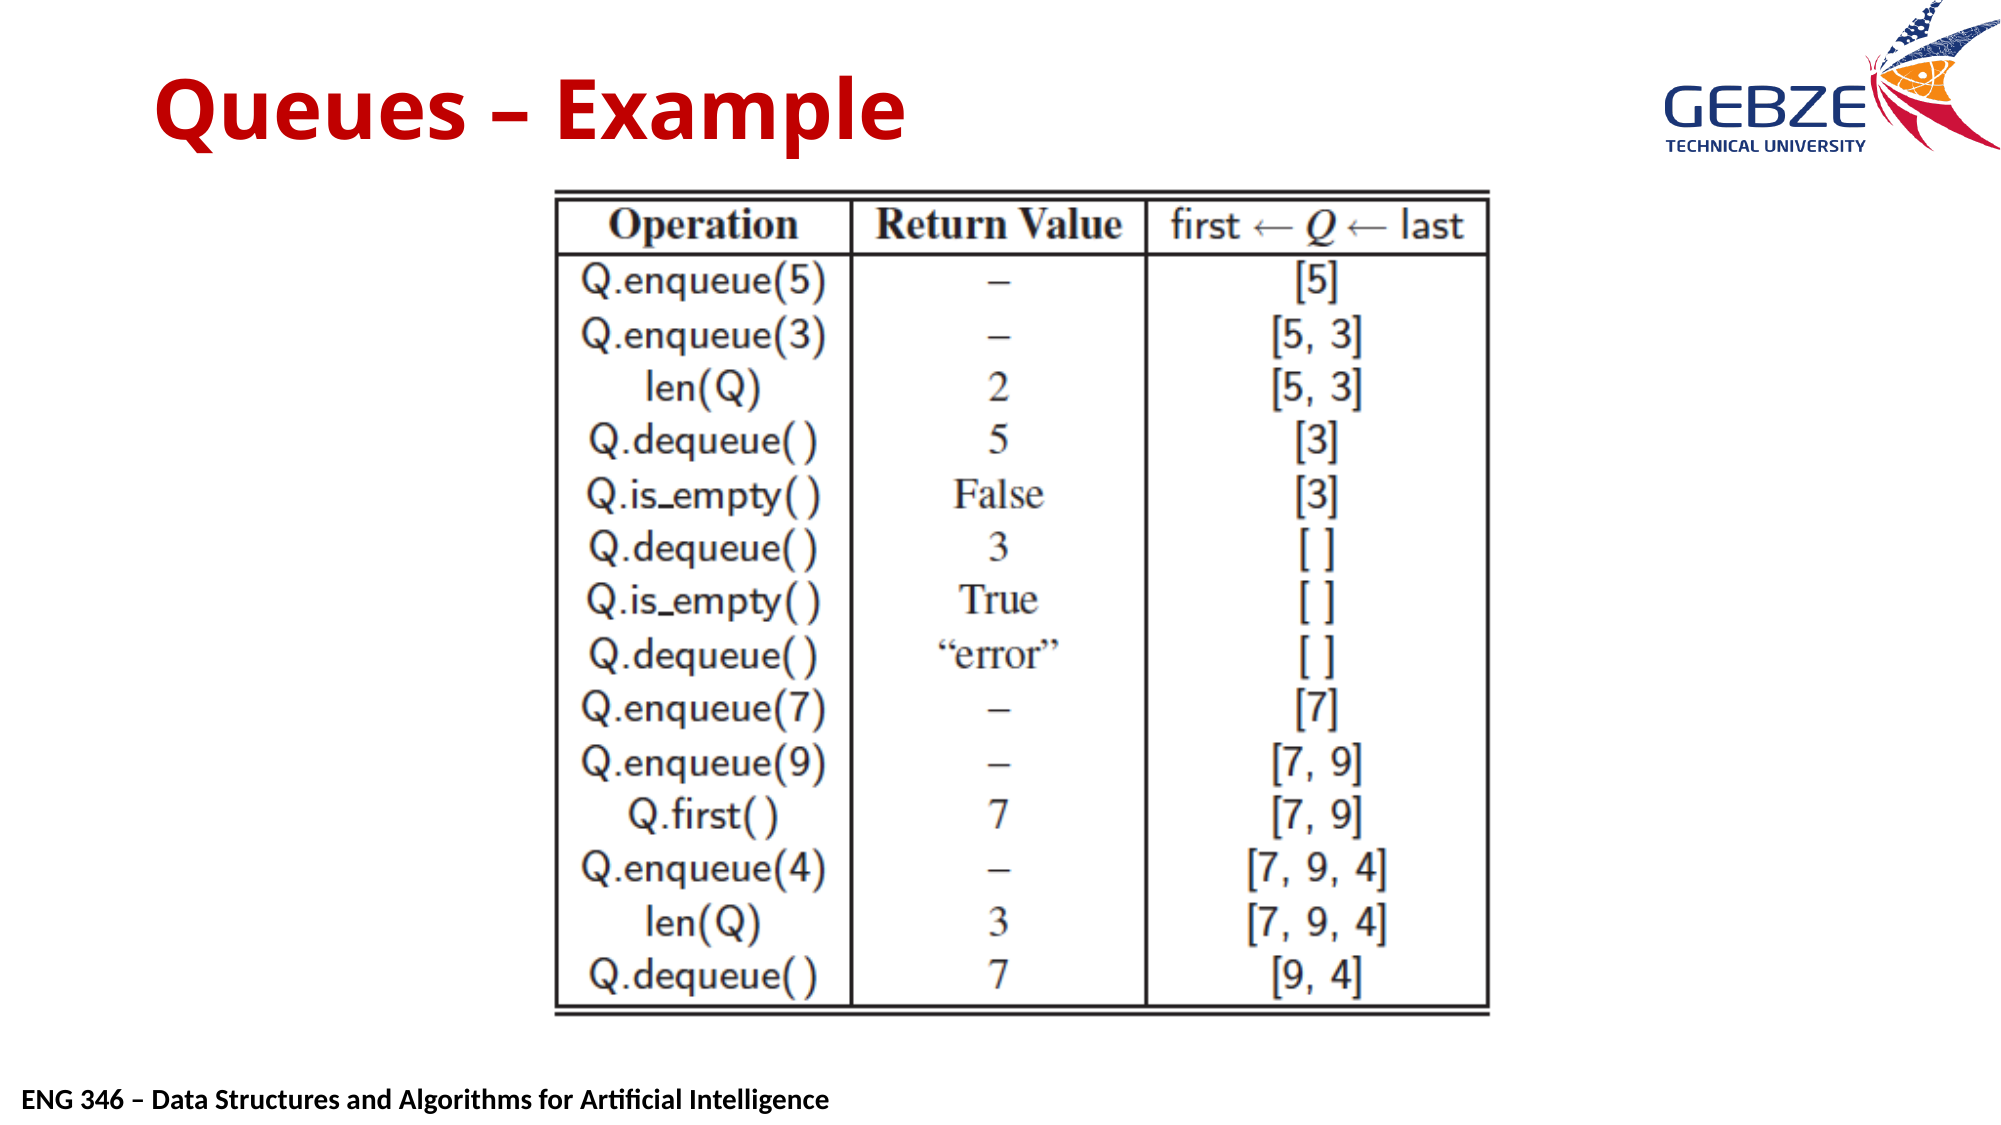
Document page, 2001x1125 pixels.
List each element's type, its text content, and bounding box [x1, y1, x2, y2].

title Queues – Example [137, 59, 1863, 166]
picture [522, 165, 1584, 1079]
picture [1665, 0, 2001, 152]
